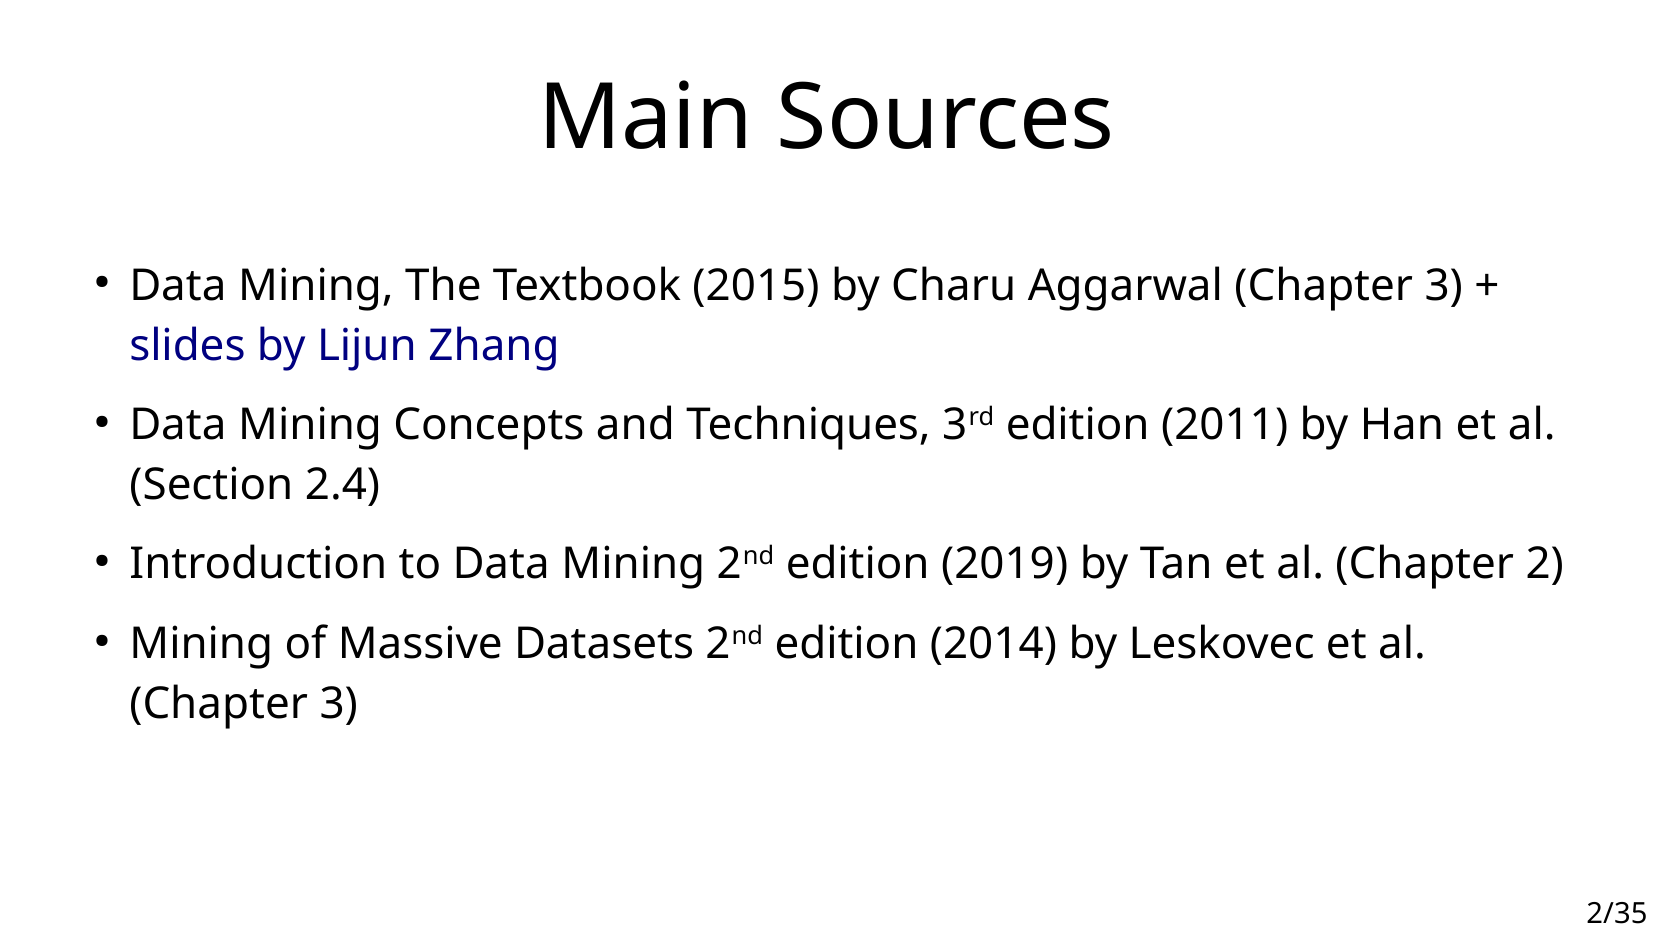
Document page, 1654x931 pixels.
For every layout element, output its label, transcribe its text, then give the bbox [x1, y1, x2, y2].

list Data Mining, The Textbook (2015) by Charu Aggarwal (Chapter 3) + slides by Lijun Zhang Data Mining Concepts and Techniques, 3rd edition (2011) by Han et al. (Section 2.4) Introduction to Data Mining 2nd edition (2019) by Tan et al. (Chapter 2) Mining of Massive Datasets 2nd edition (2014) by Leskovec et al. (Chapter 3) [82, 253, 1571, 793]
title Main Sources [82, 1, 1571, 226]
